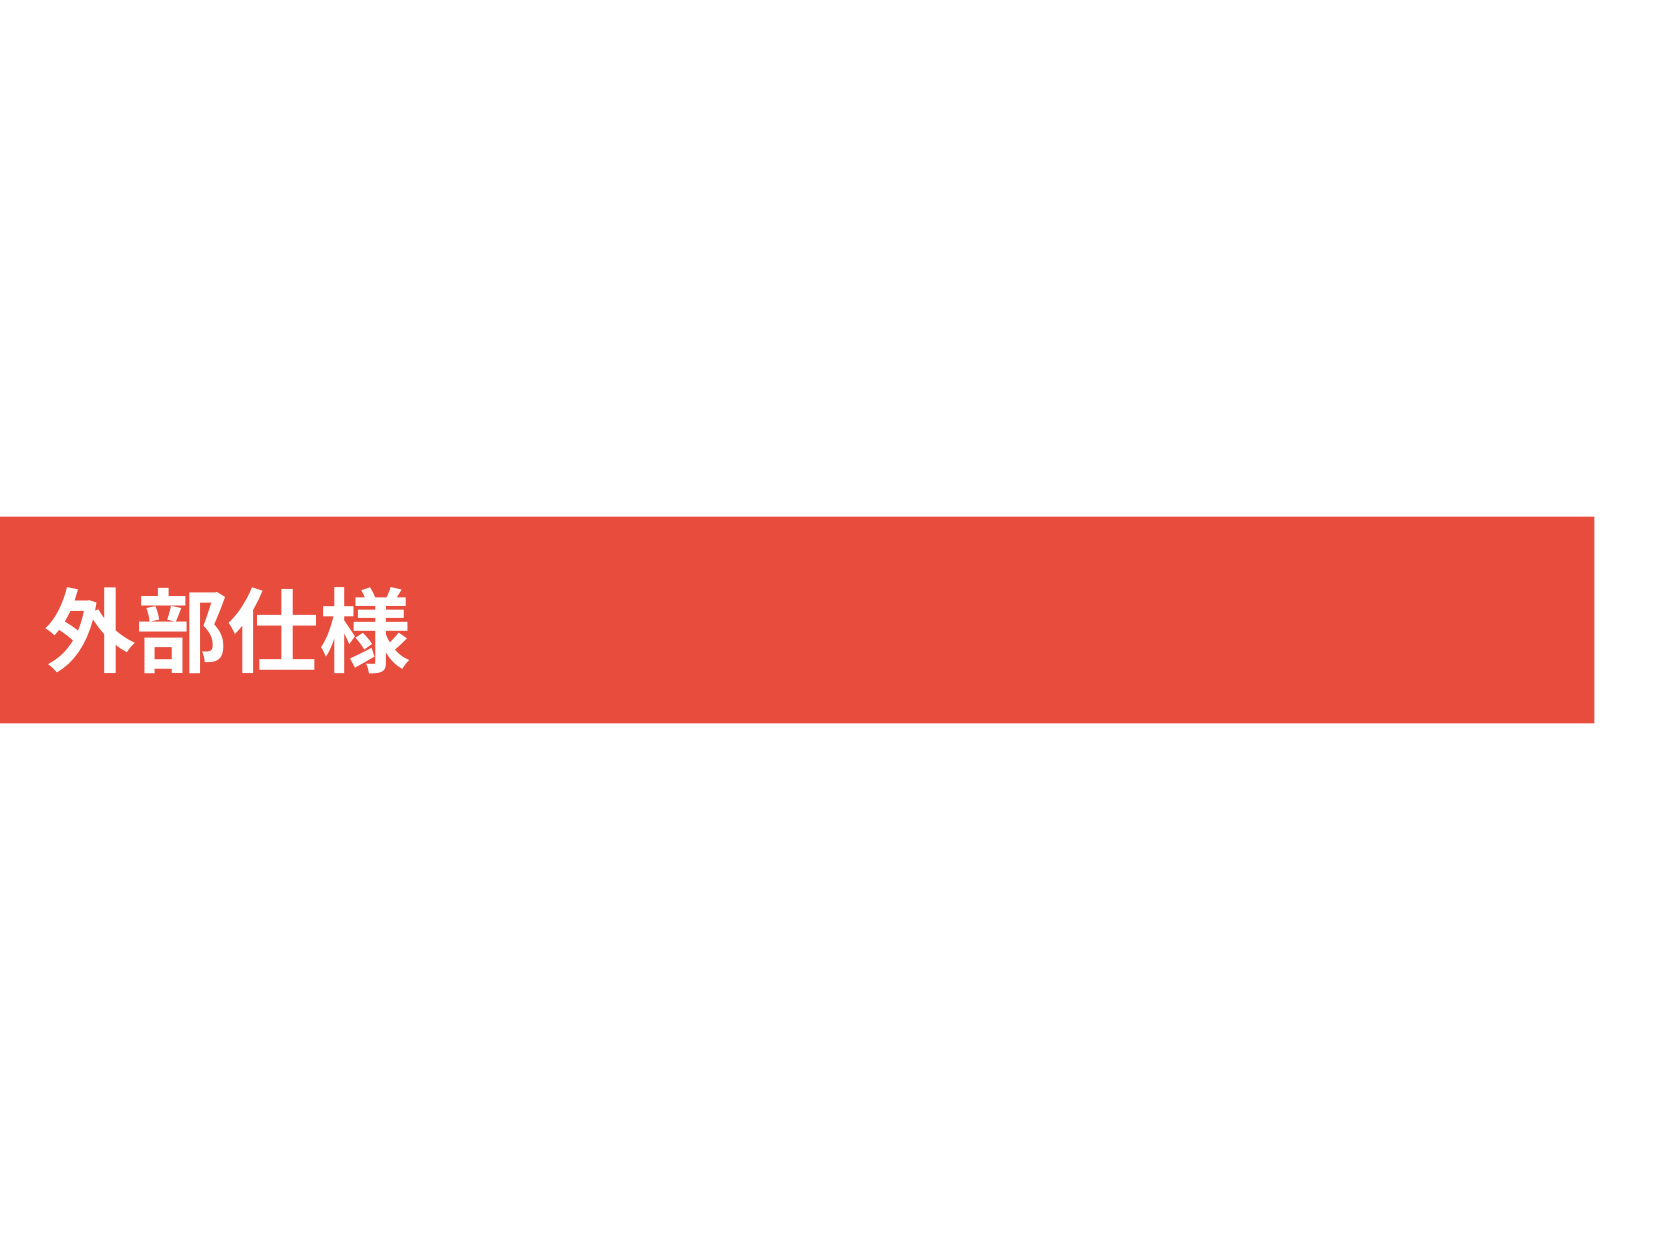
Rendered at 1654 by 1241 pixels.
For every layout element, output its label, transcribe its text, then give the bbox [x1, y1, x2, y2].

title 外部仕様 [44, 504, 1581, 746]
